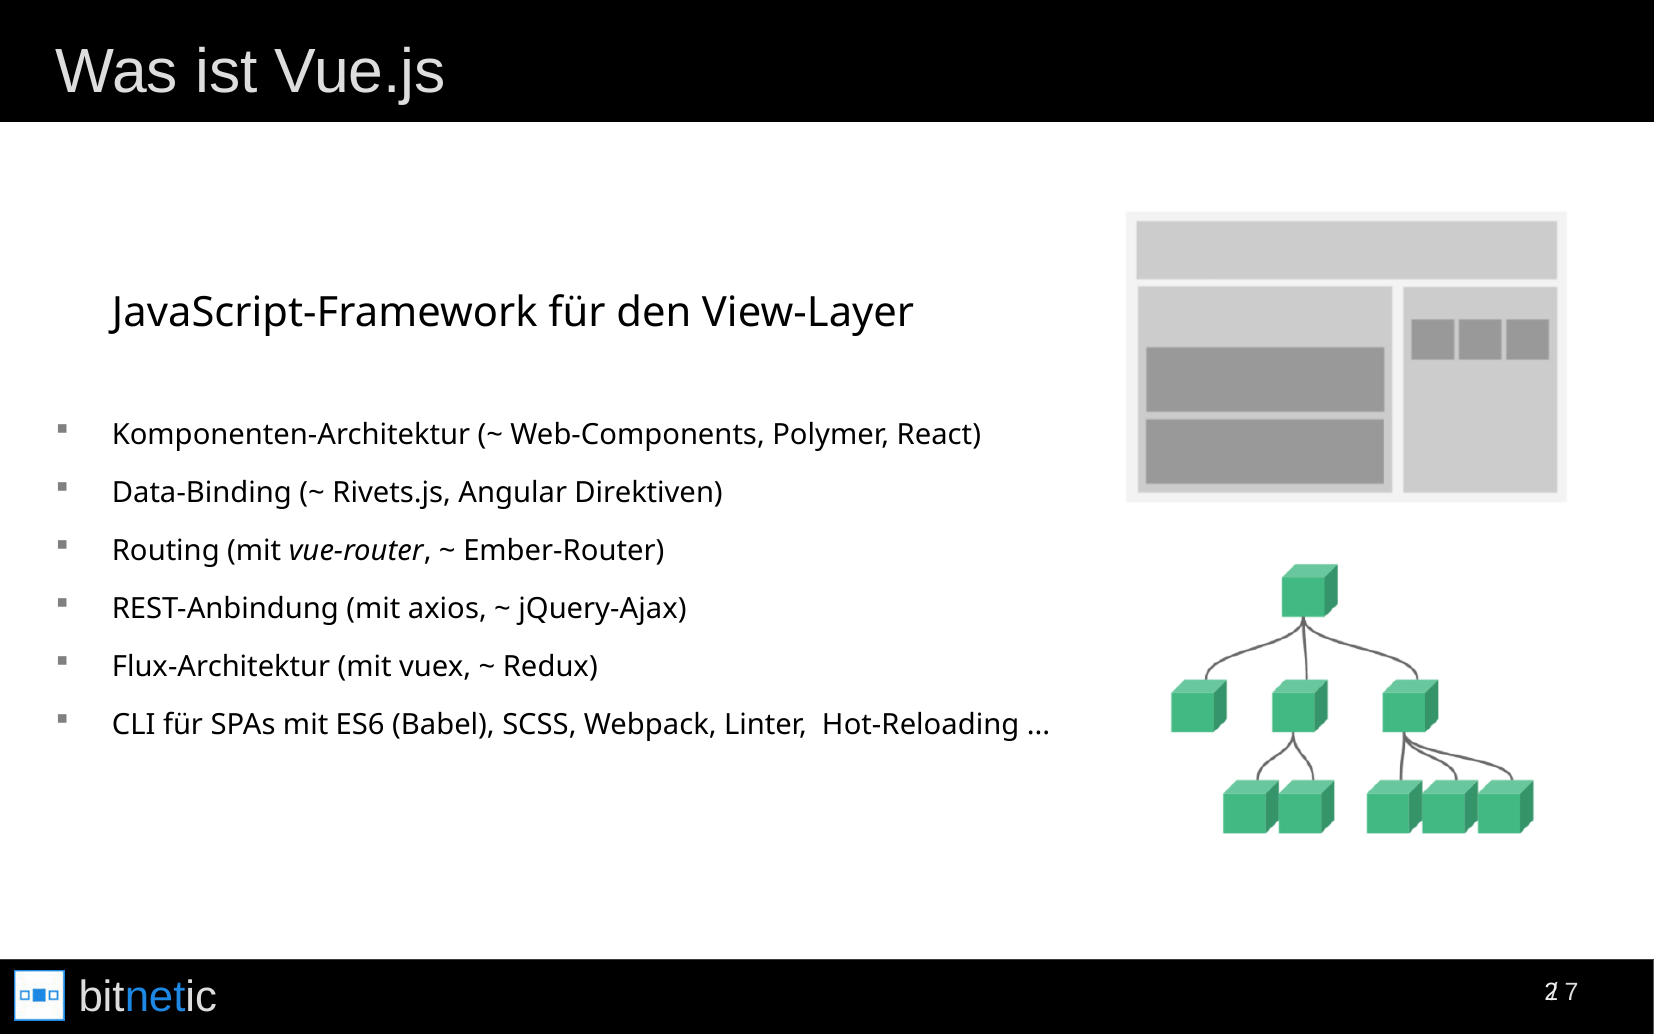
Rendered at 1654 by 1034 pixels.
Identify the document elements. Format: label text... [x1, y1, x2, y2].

picture [14, 970, 65, 1021]
list JavaScript-Framework für den View-Layer Komponenten-Architektur (~ Web-Components, Polymer, React) Data-Binding (~ Rivets.js, Angular Direktiven) Routing (mit vue-router, ~ Ember-Router) REST-Anbindung (mit axios, ~ jQuery-Ajax) Flux-Architektur (mit vuex, ~ Redux) CLI für SPAs mit ES6 (Babel), SCSS, Webpack, Linter, Hot-Reloading ... [55, 261, 1592, 908]
title Was ist Vue.js [55, 22, 1592, 88]
picture [1139, 547, 1554, 870]
picture [1116, 194, 1585, 520]
